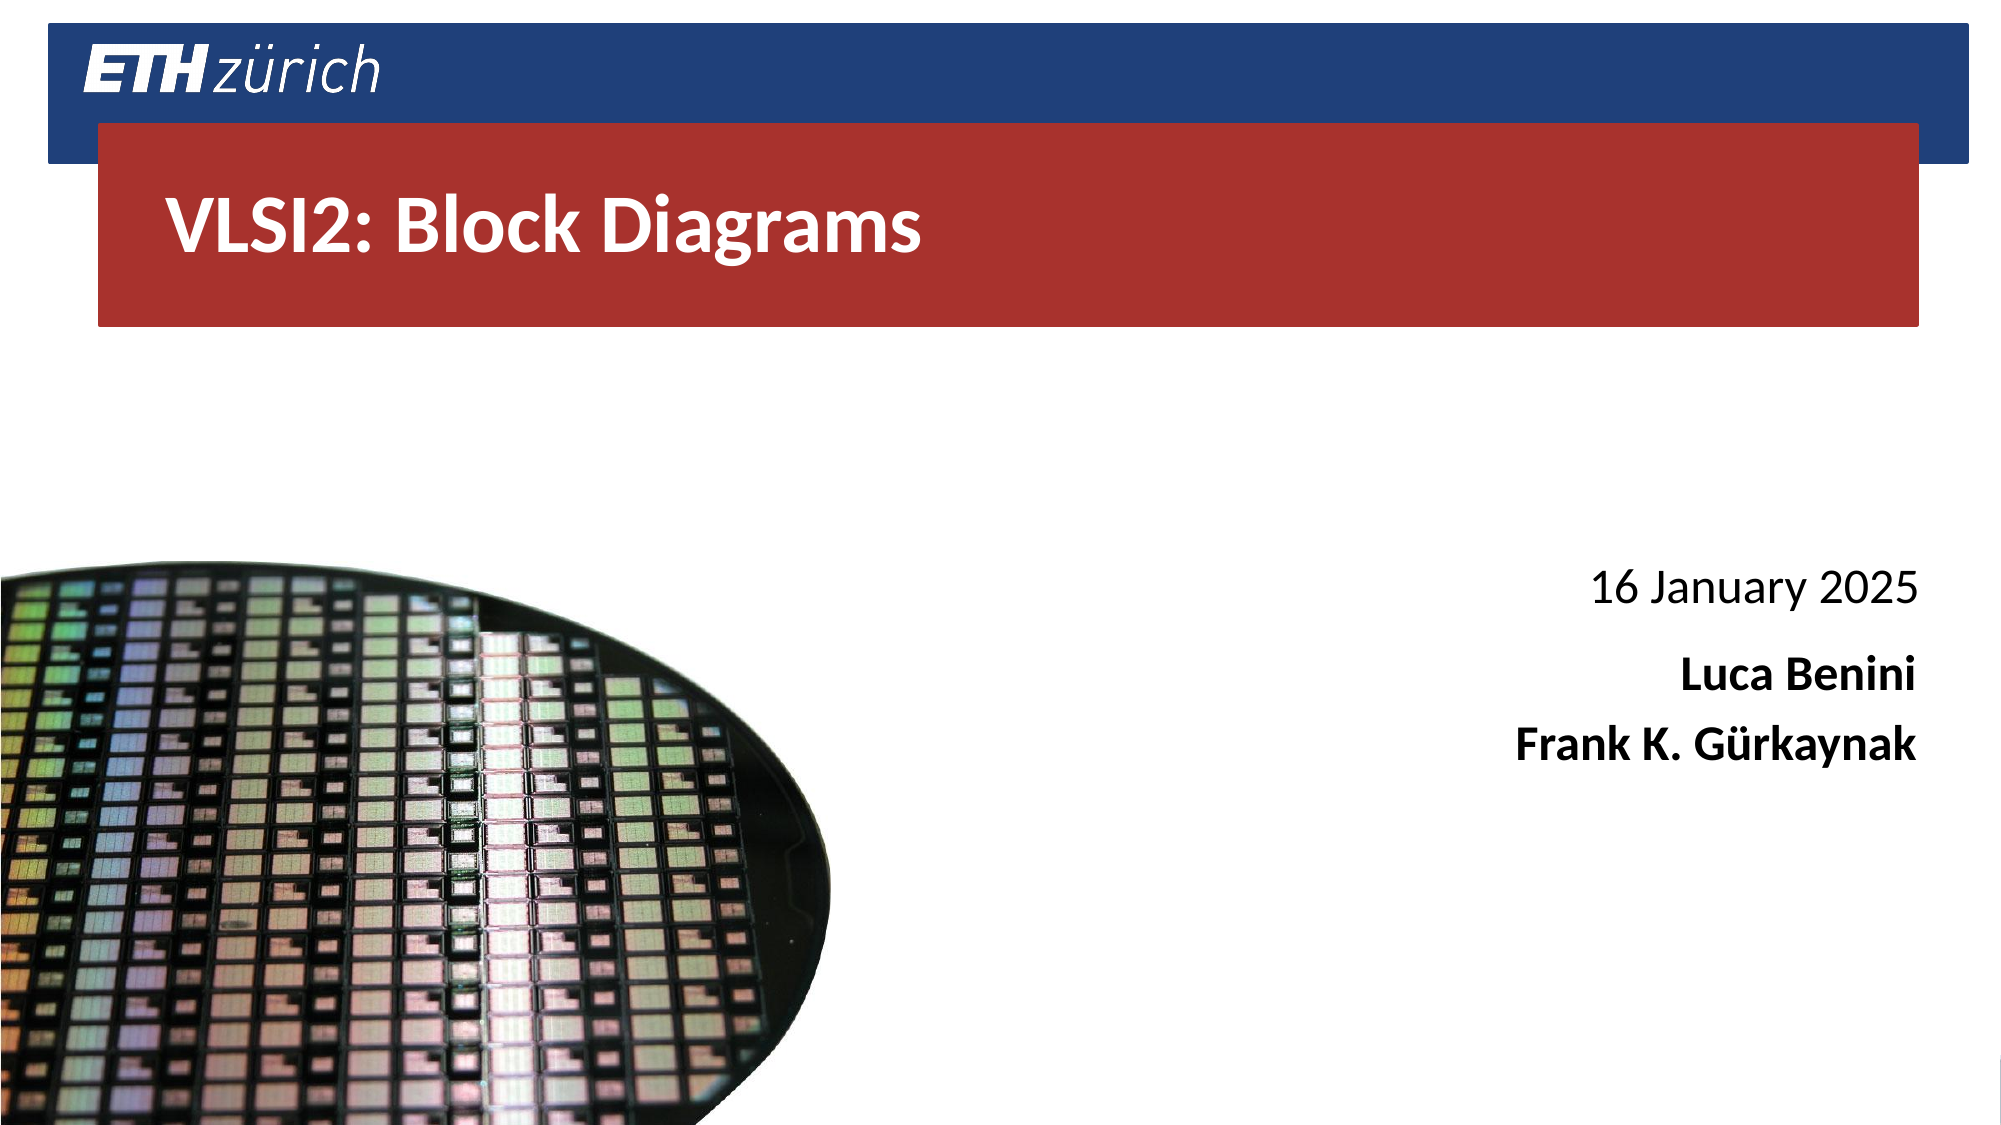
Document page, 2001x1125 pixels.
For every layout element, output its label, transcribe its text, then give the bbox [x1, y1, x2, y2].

title VLSI2: Block Diagrams [150, 143, 1884, 294]
list Luca Benini Frank K. Gürkaynak [933, 633, 1917, 968]
picture [83, 44, 380, 93]
picture [0, 561, 831, 1125]
